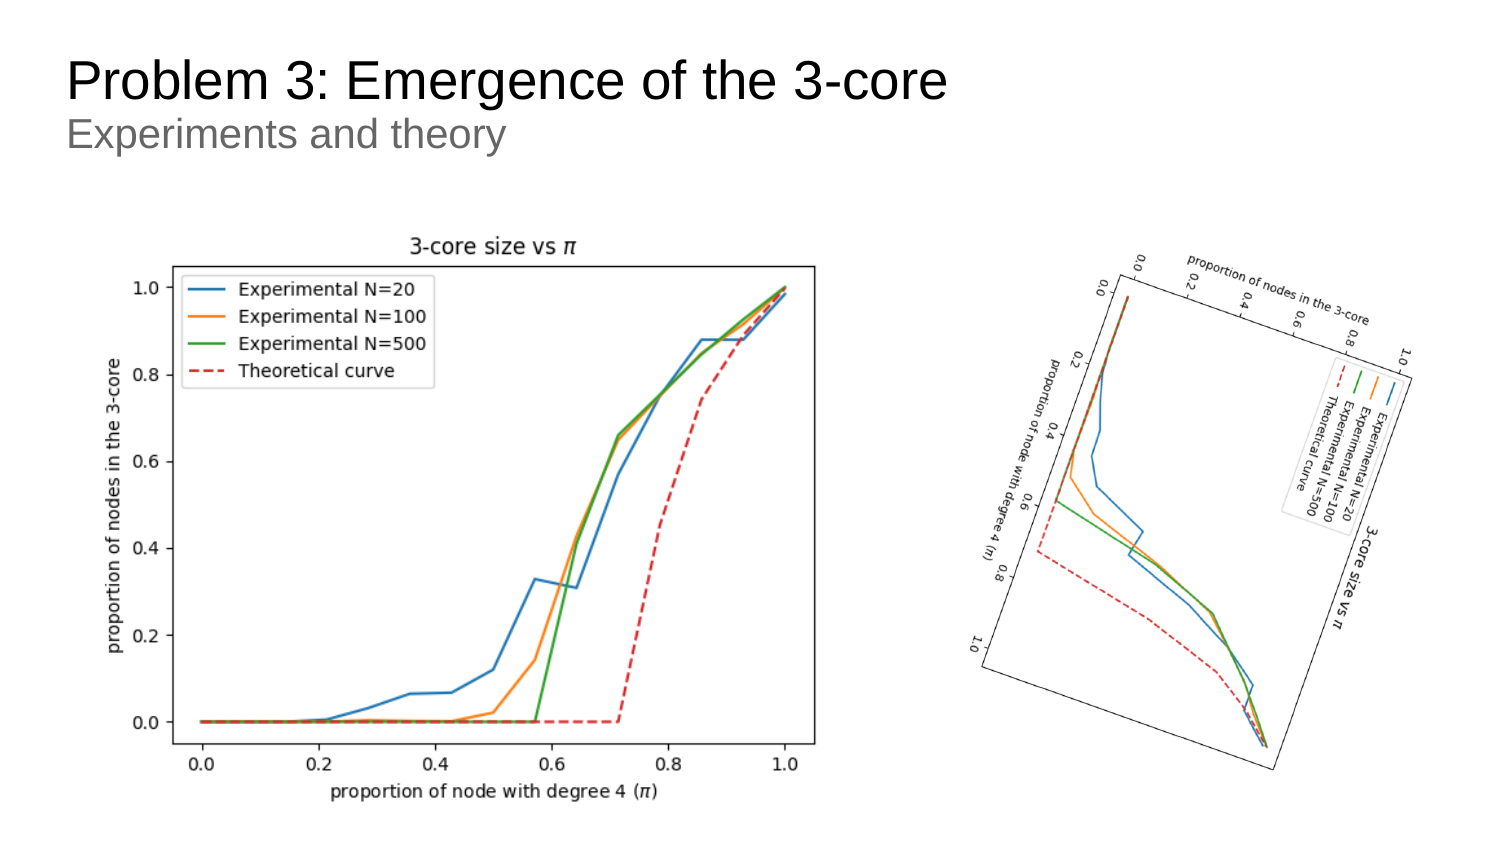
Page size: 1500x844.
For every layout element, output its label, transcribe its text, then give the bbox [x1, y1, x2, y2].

picture [69, 191, 897, 812]
title Problem 3: Emergence of the 3-core Experiments and theory [51, 34, 1449, 174]
picture [922, 196, 1480, 836]
